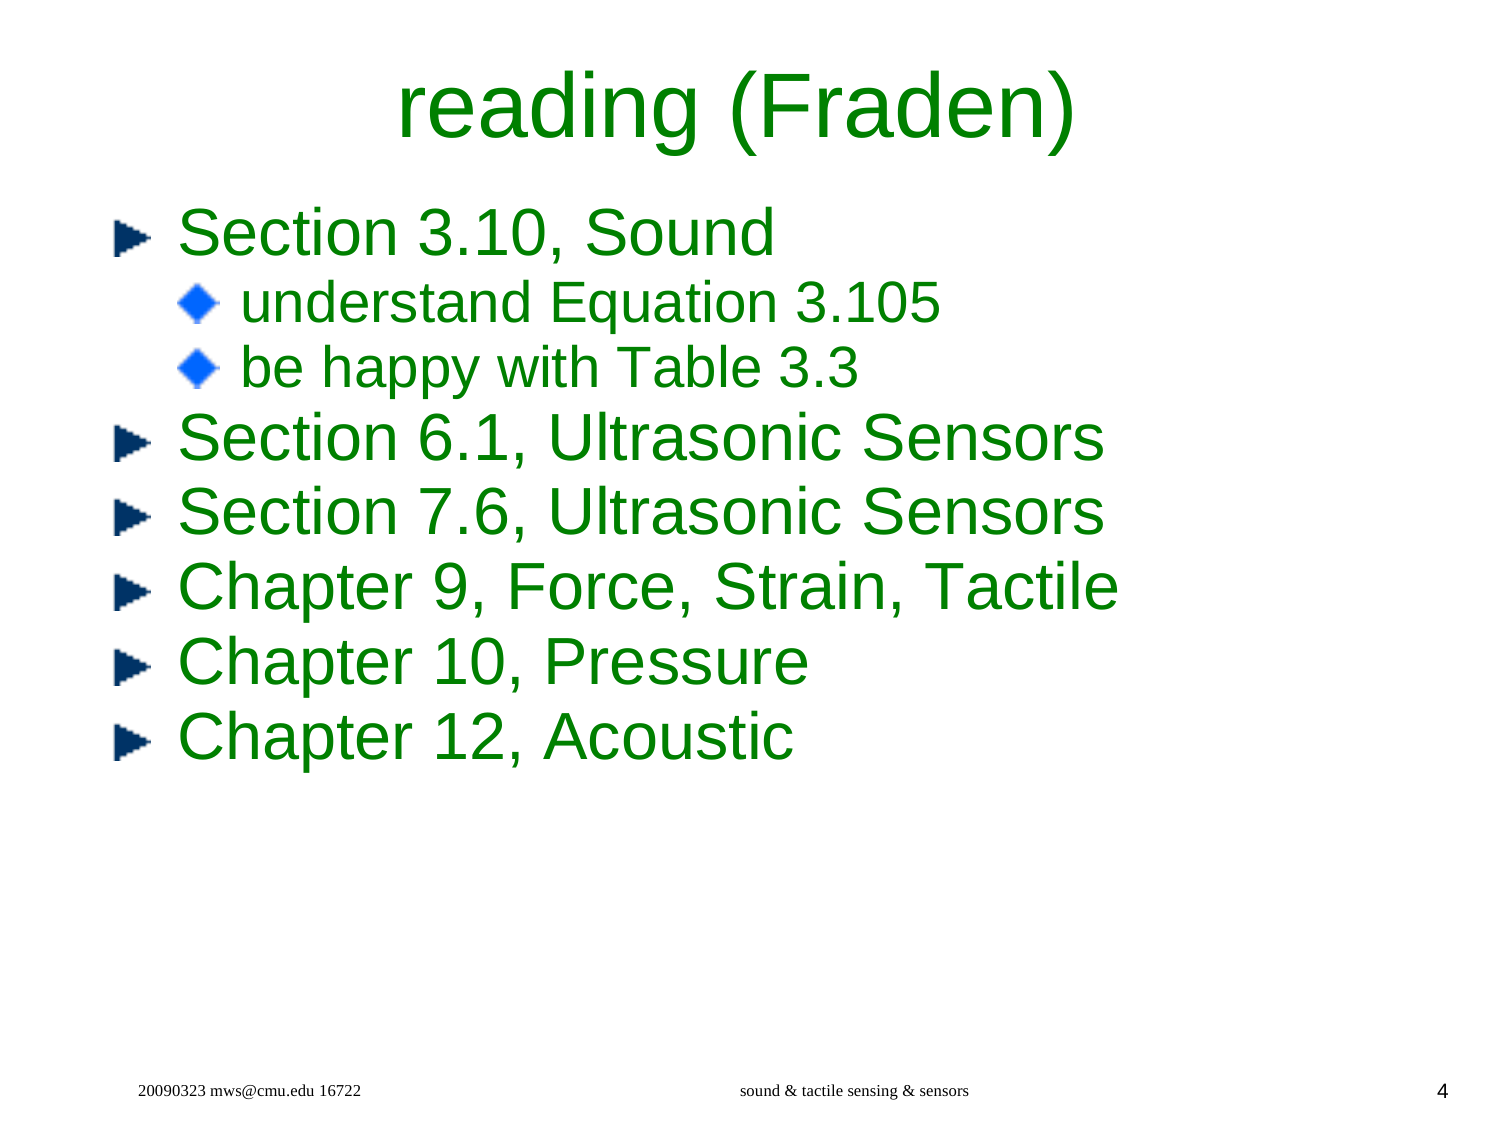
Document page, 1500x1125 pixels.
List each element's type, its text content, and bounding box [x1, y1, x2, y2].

list Section 3.10, Sound understand Equation 3.105 be happy with Table 3.3 Section 6.1, Ultrasonic Sensors Section 7.6, Ultrasonic Sensors Chapter 9, Force, Strain, Tactile Chapter 10, Pressure Chapter 12, Acoustic [87, 187, 1413, 1013]
title reading (Fraden) [99, 47, 1375, 166]
